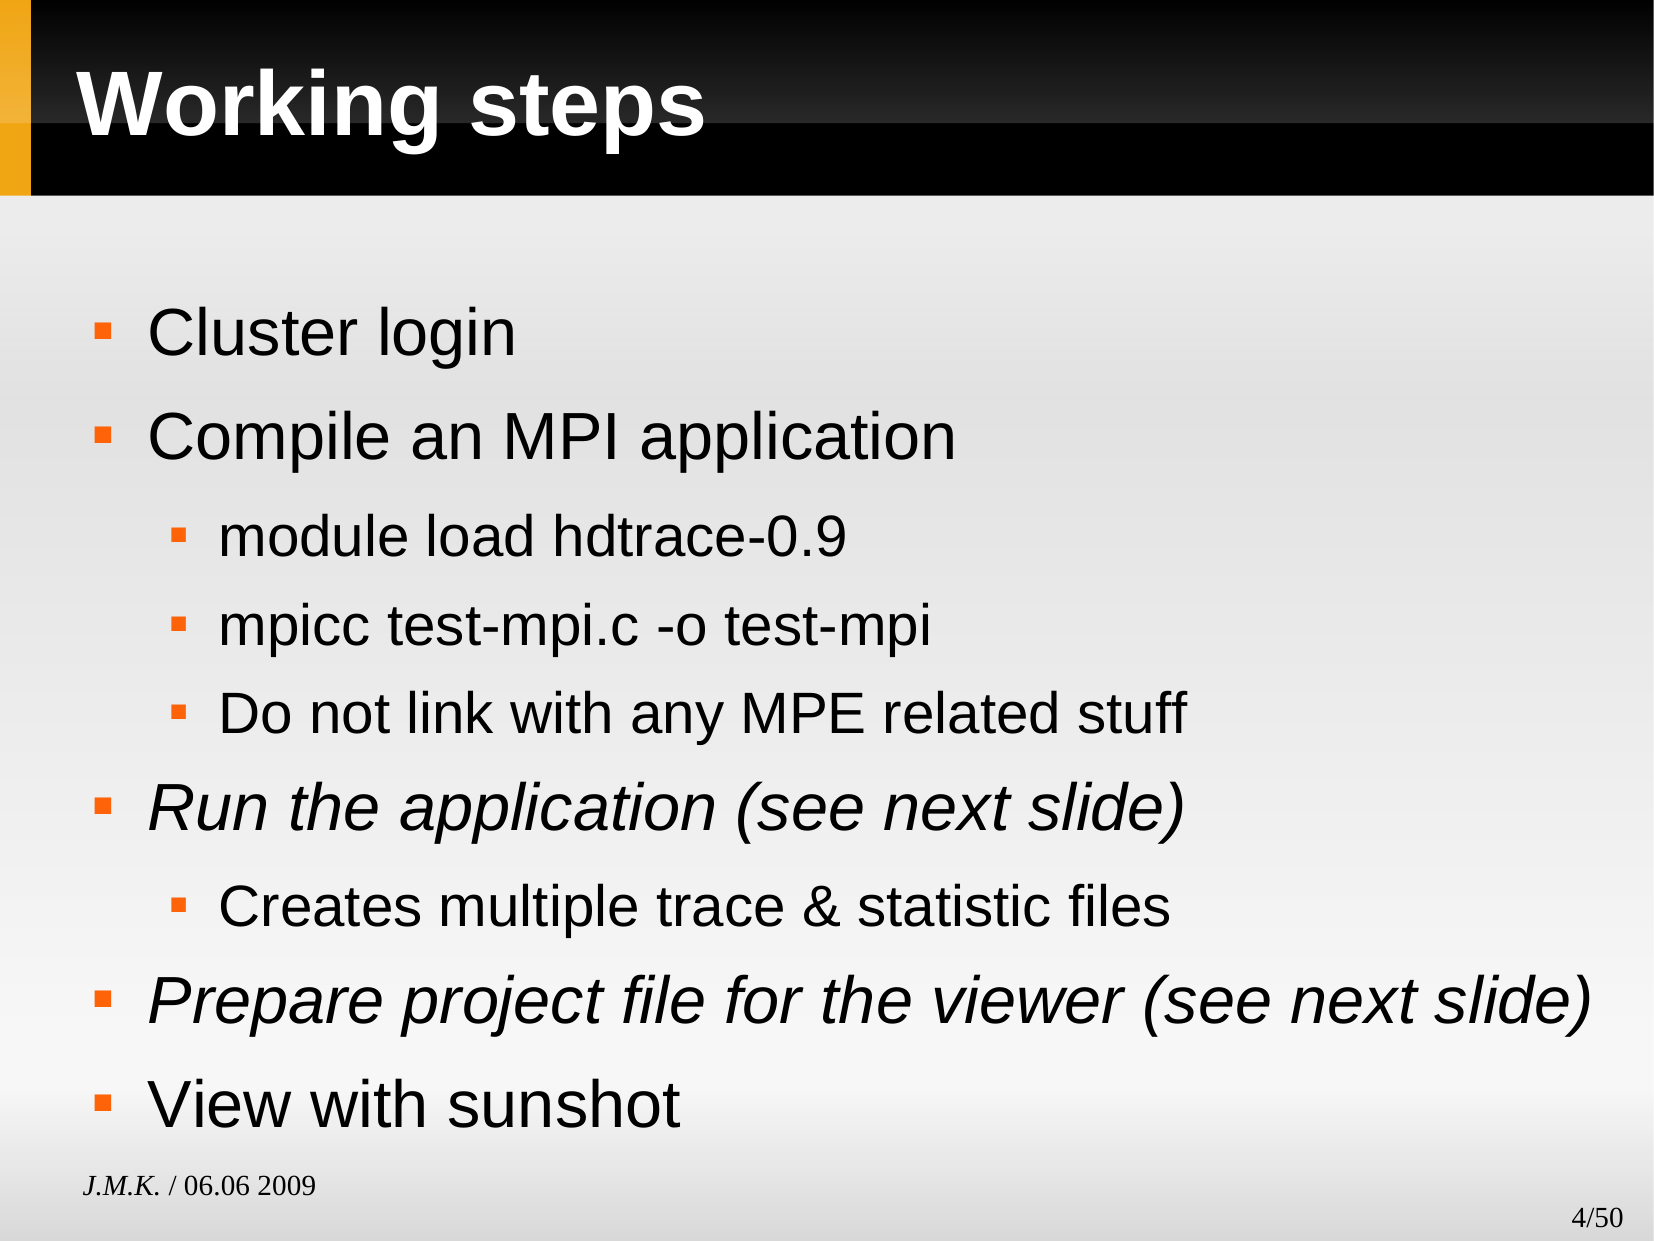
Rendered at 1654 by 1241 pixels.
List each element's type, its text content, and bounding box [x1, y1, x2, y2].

title Working steps [76, 0, 1565, 208]
picture [0, 0, 1654, 1241]
list Cluster login Compile an MPI application module load hdtrace-0.9 mpicc test-mpi.c -o test-mpi Do not link with any MPE related stuff Run the application (see next slide) Creates multiple trace & statistic files Prepare project file for the viewer (see next slide) View with sunshot [76, 295, 1654, 1241]
